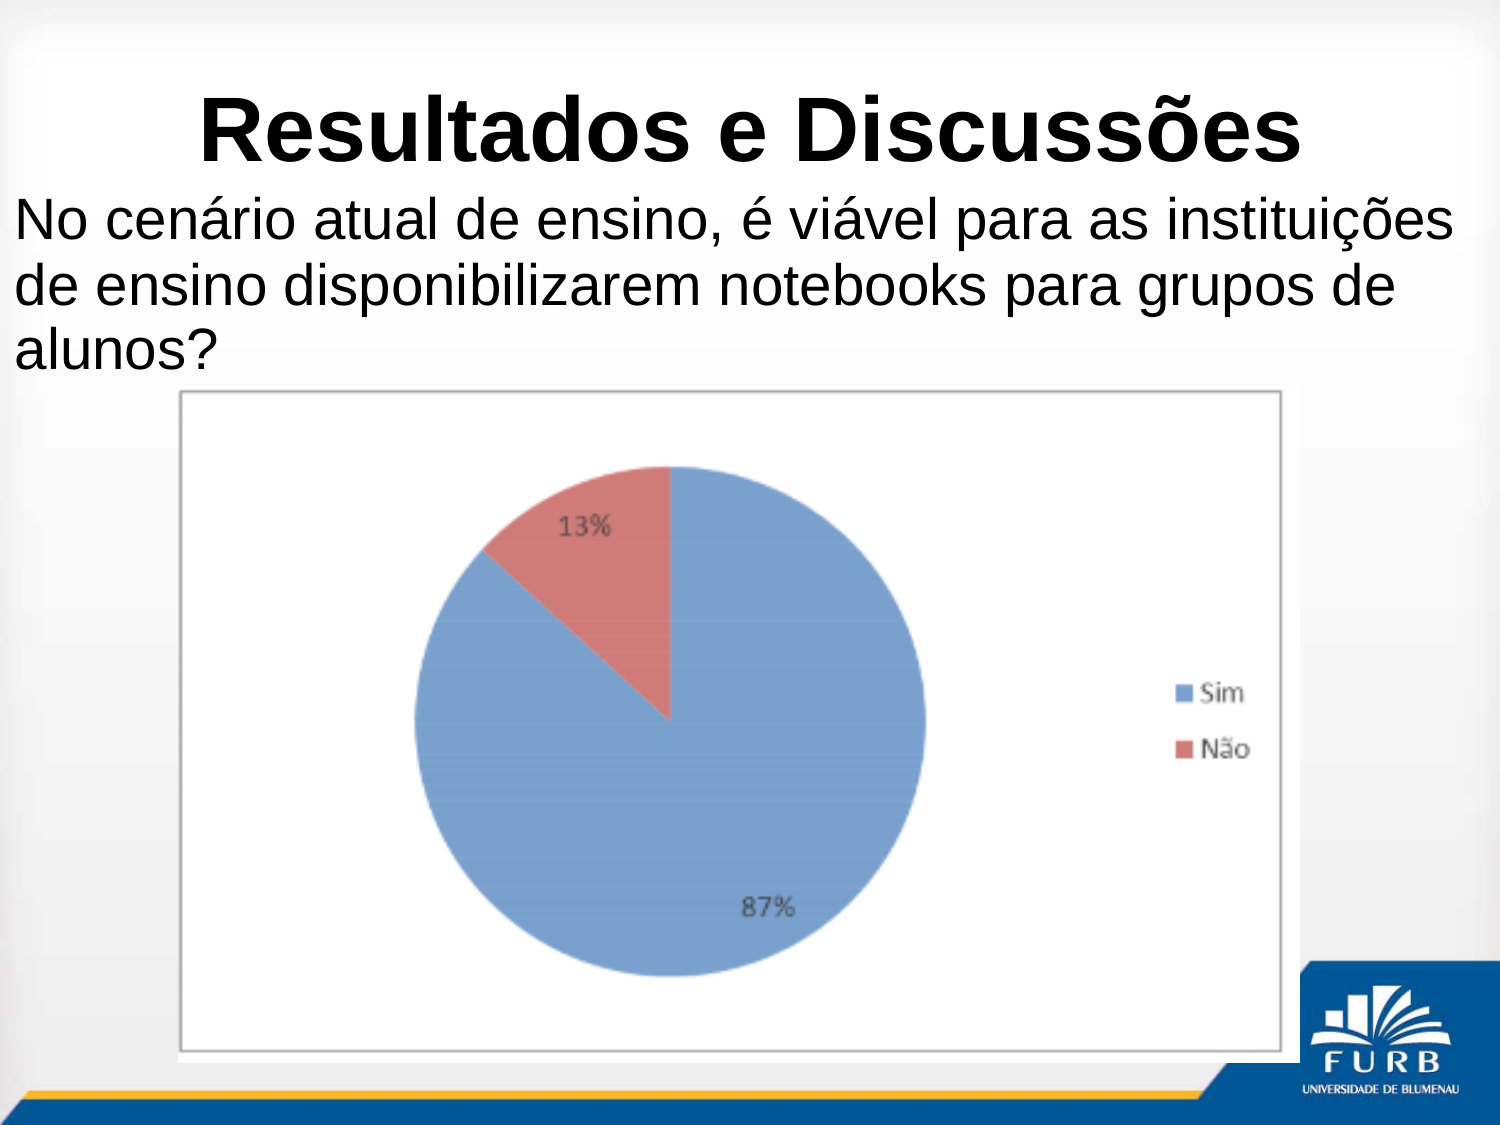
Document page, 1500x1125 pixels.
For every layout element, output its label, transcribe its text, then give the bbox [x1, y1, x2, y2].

text_box Resultados e Discussões [76, 30, 1427, 179]
picture [0, 0, 1500, 1125]
text_box No cenário atual de ensino, é viável para as instituições de ensino disponibilizarem notebooks para grupos de alunos? [0, 179, 1477, 390]
